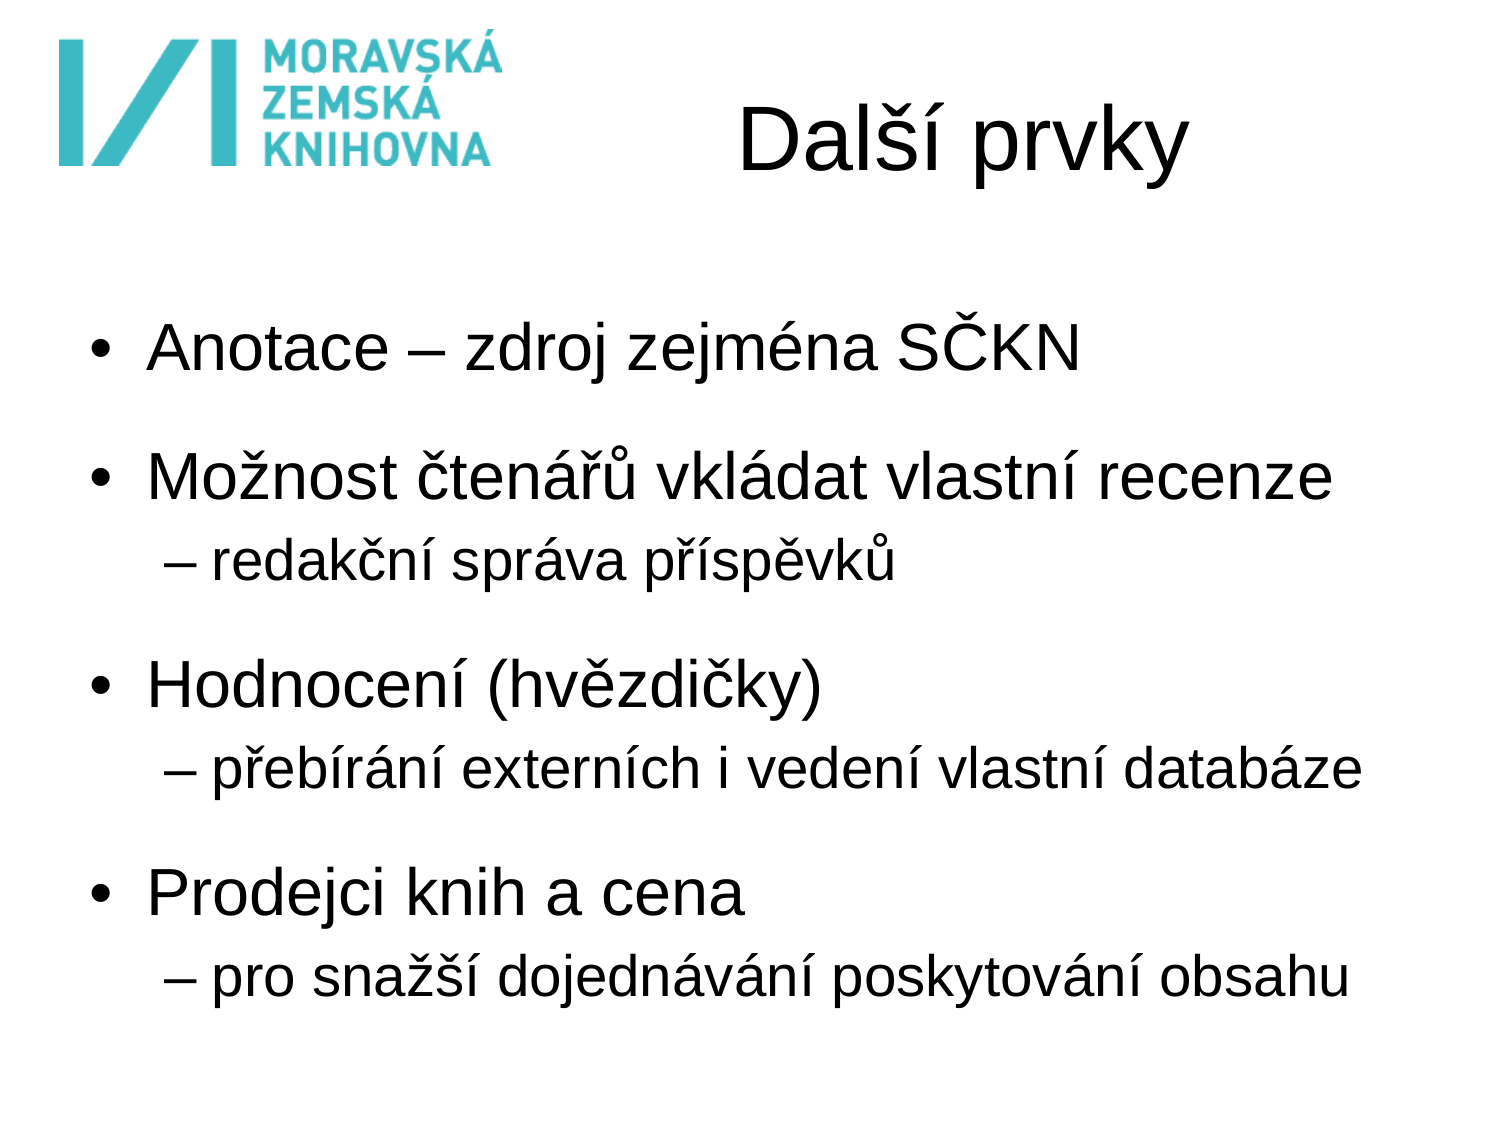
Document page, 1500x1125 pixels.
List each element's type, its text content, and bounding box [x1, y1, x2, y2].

title Další prvky [501, 13, 1426, 265]
list Anotace – zdroj zejména SČKN Možnost čtenářů vkládat vlastní recenze redakční správa příspěvků Hodnocení (hvězdičky) přebírání externích i vedení vlastní databáze Prodejci knih a cena pro snažší dojednávání poskytování obsahu [75, 302, 1426, 1061]
picture [59, 29, 501, 166]
